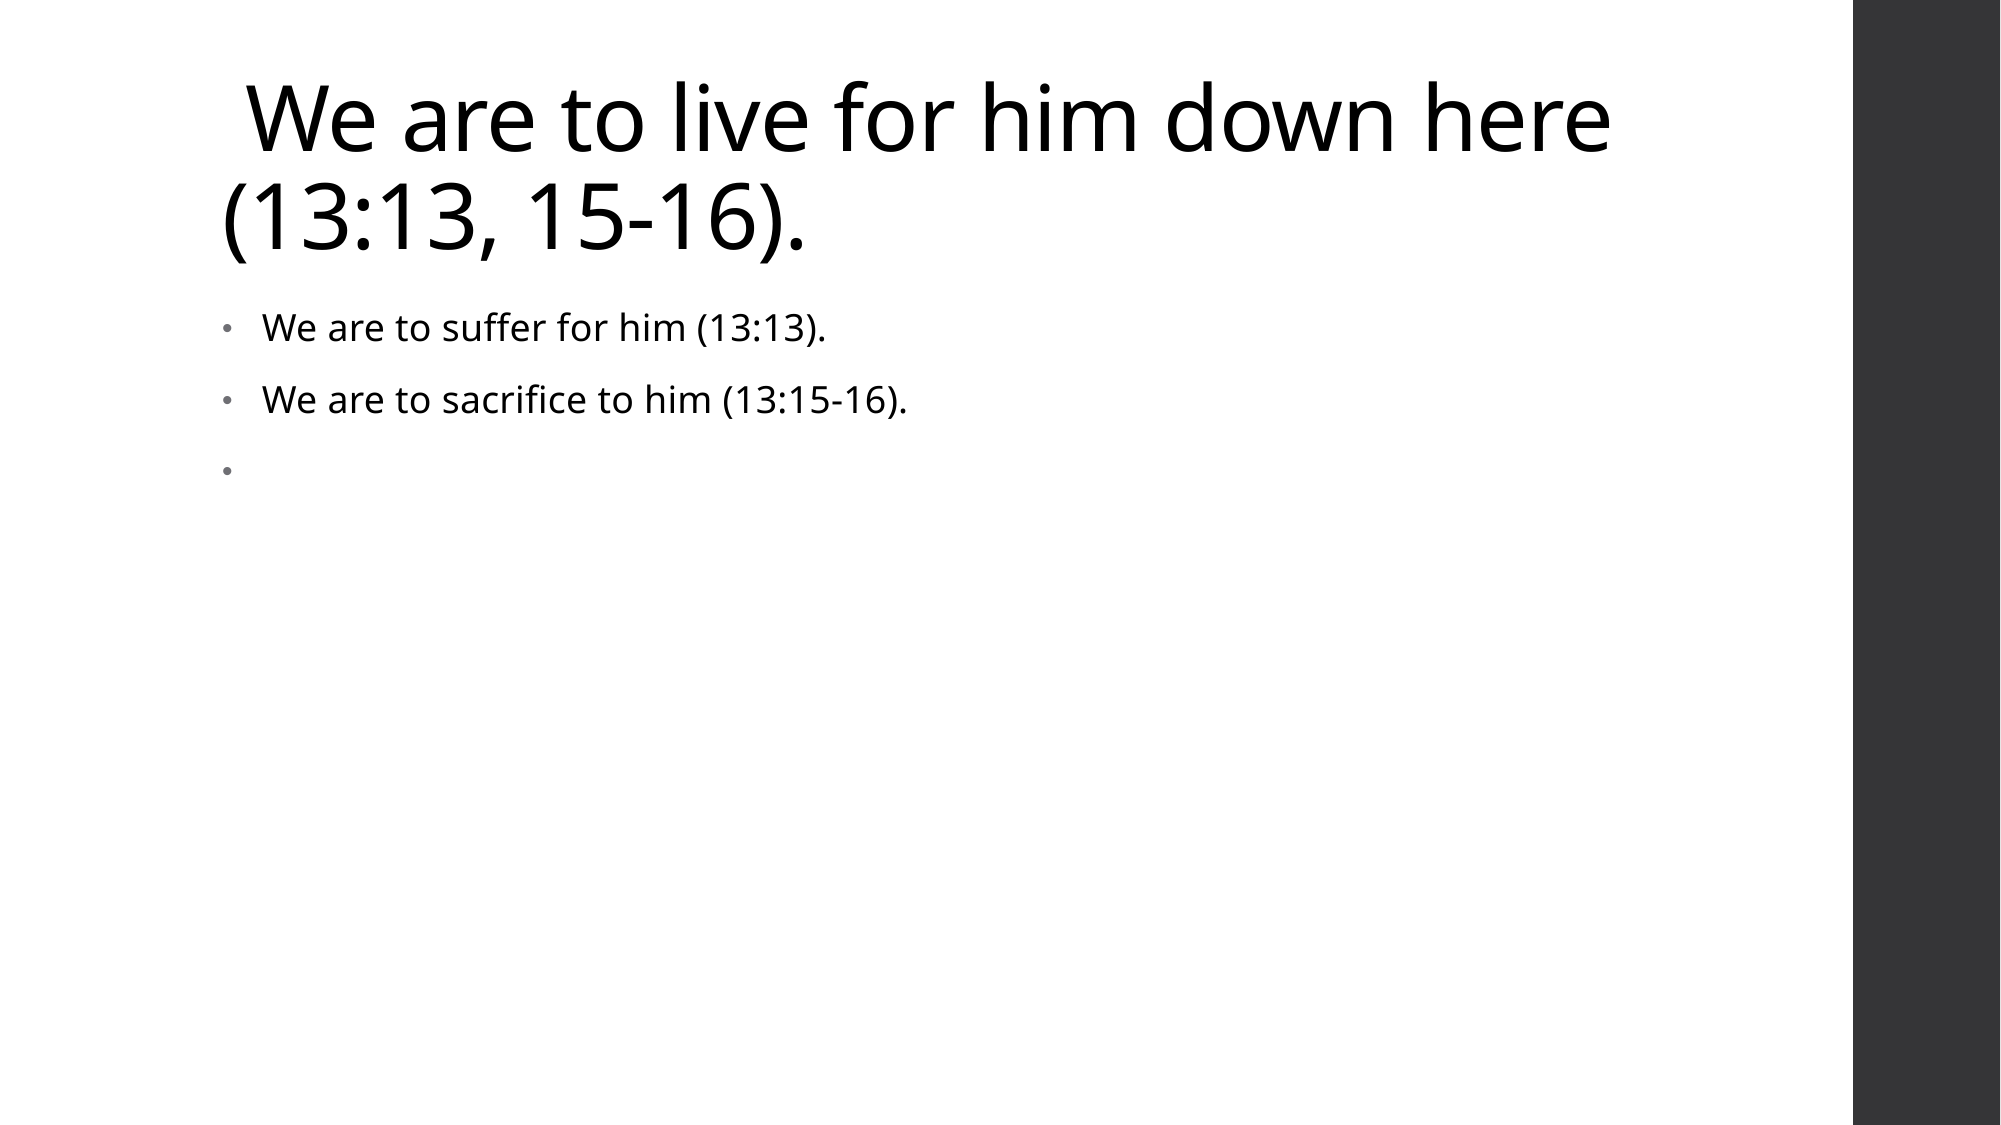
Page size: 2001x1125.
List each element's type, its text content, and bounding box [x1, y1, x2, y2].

title We are to live for him down here (13:13, 15-16). [206, 60, 1797, 278]
list We are to suffer for him (13:13). We are to sacrifice to him (13:15-16). [206, 299, 1617, 1014]
